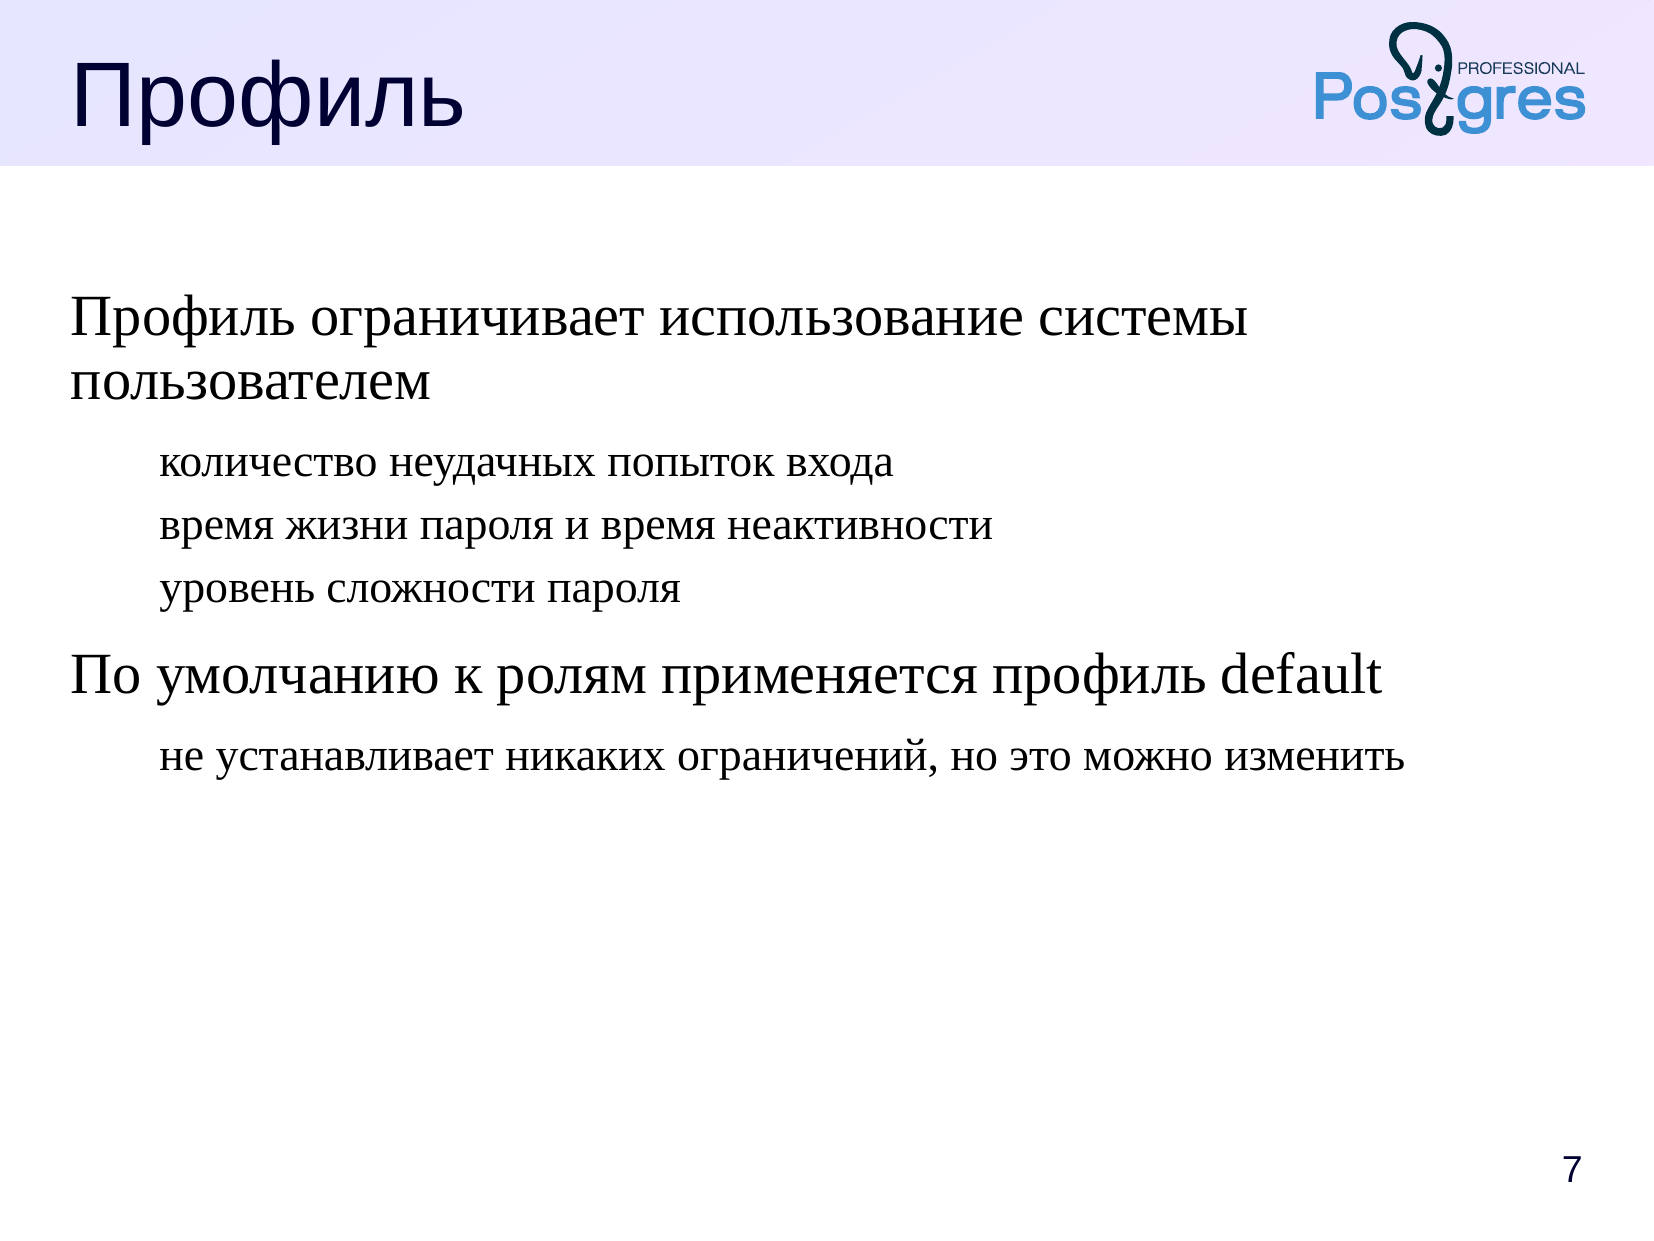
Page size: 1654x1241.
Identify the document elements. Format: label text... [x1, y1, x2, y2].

title Профиль [70, 43, 1241, 147]
list Профиль ограничивает использование системы пользователем количество неудачных попыток входа время жизни пароля и время неактивности уровень сложности пароля По умолчанию к ролям применяется профиль default не устанавливает никаких ограничений, но это можно изменить [70, 283, 1583, 1134]
